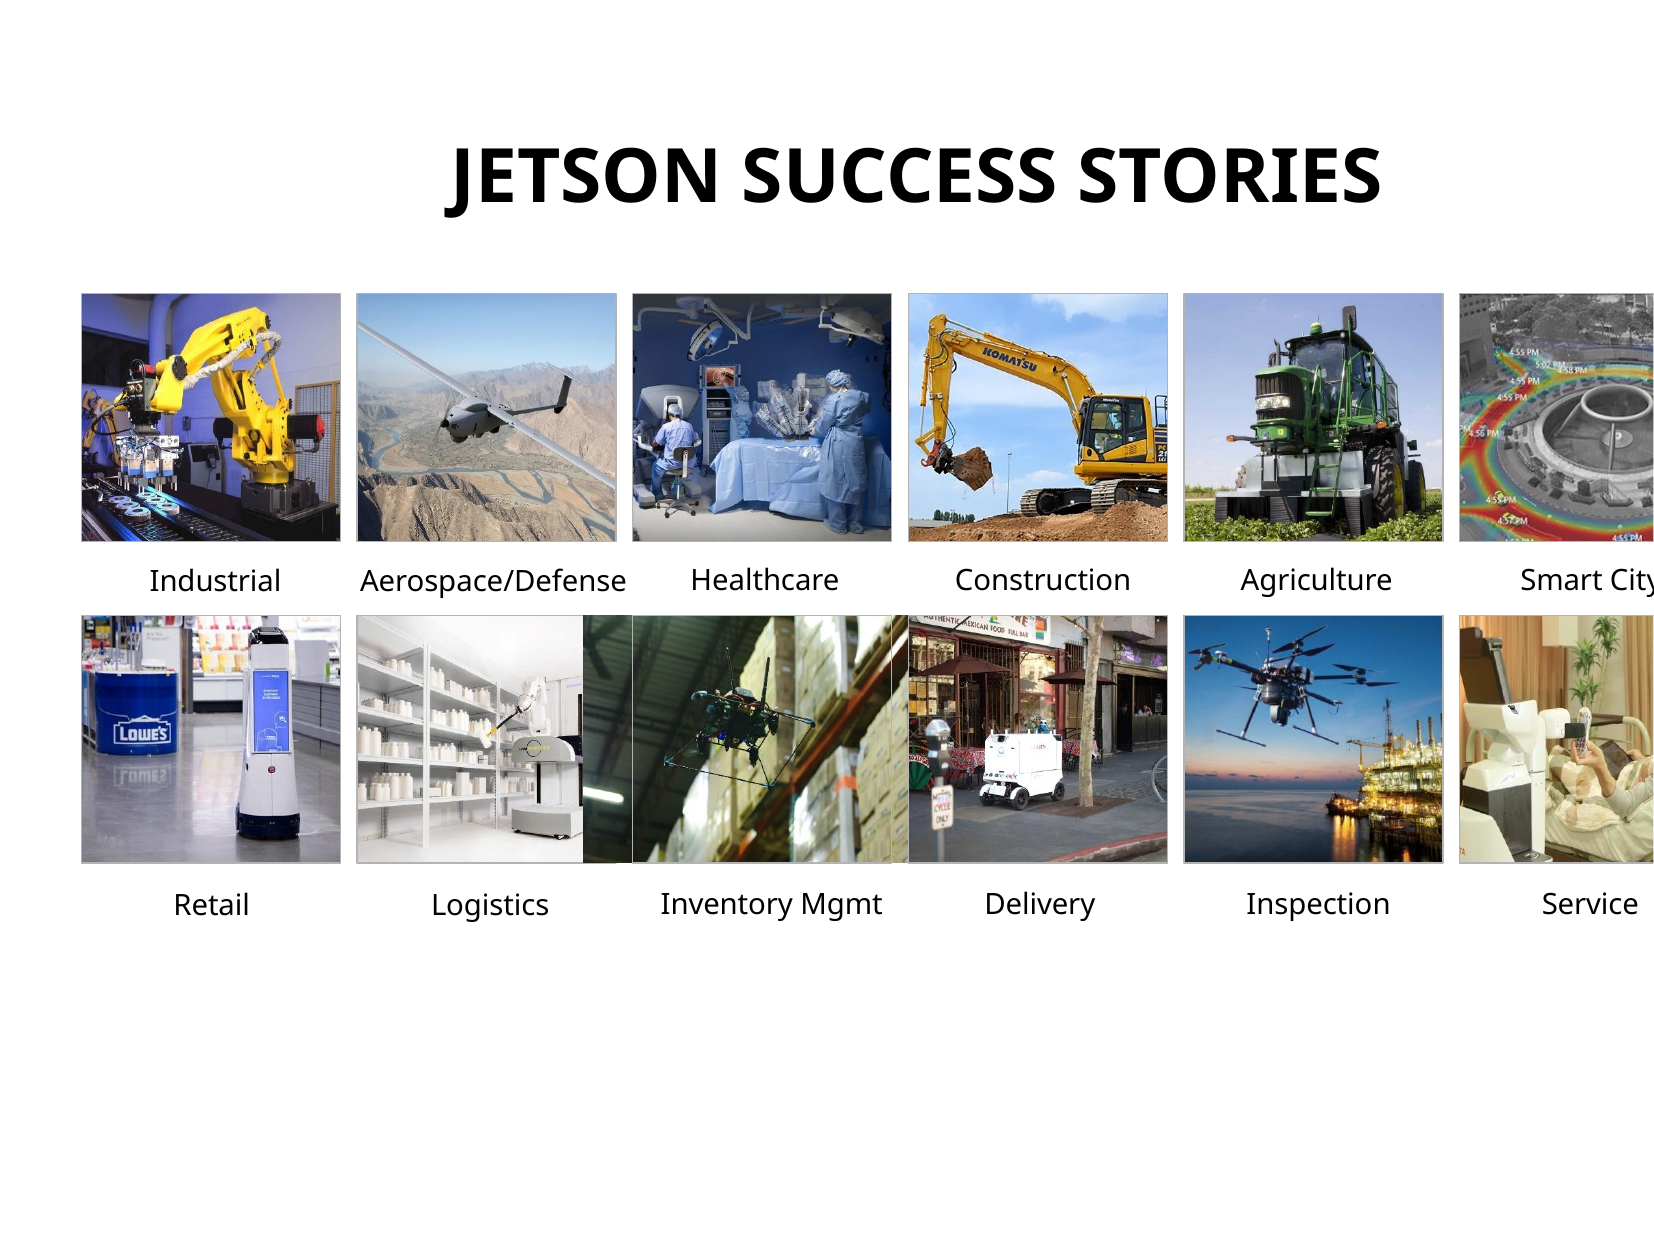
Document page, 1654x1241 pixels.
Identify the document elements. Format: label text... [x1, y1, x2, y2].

text_box Healthcare [690, 559, 835, 594]
picture [892, 615, 908, 863]
picture [1185, 294, 1442, 541]
text_box Logistics [431, 884, 543, 919]
picture [82, 294, 340, 541]
text_box Service [1541, 883, 1637, 918]
text_box Inventory Mgmt [660, 883, 865, 918]
text_box Smart City [1520, 559, 1654, 594]
picture [1460, 294, 1654, 541]
text_box JETSON SUCCESS STORIES [450, 122, 1351, 211]
text_box Industrial [149, 560, 273, 595]
text_box Aerospace/Defense [360, 560, 614, 595]
picture [82, 616, 340, 862]
text_box Construction [954, 559, 1121, 594]
text_box Delivery [984, 883, 1092, 918]
picture [1185, 616, 1442, 862]
picture [633, 616, 891, 862]
text_box Retail [173, 884, 251, 919]
picture [358, 615, 632, 863]
picture [909, 616, 1167, 862]
picture [633, 294, 891, 541]
text_box Agriculture [1240, 559, 1387, 594]
text_box Inspection [1246, 883, 1381, 918]
picture [1460, 616, 1654, 862]
picture [909, 294, 1167, 541]
picture [358, 294, 615, 541]
